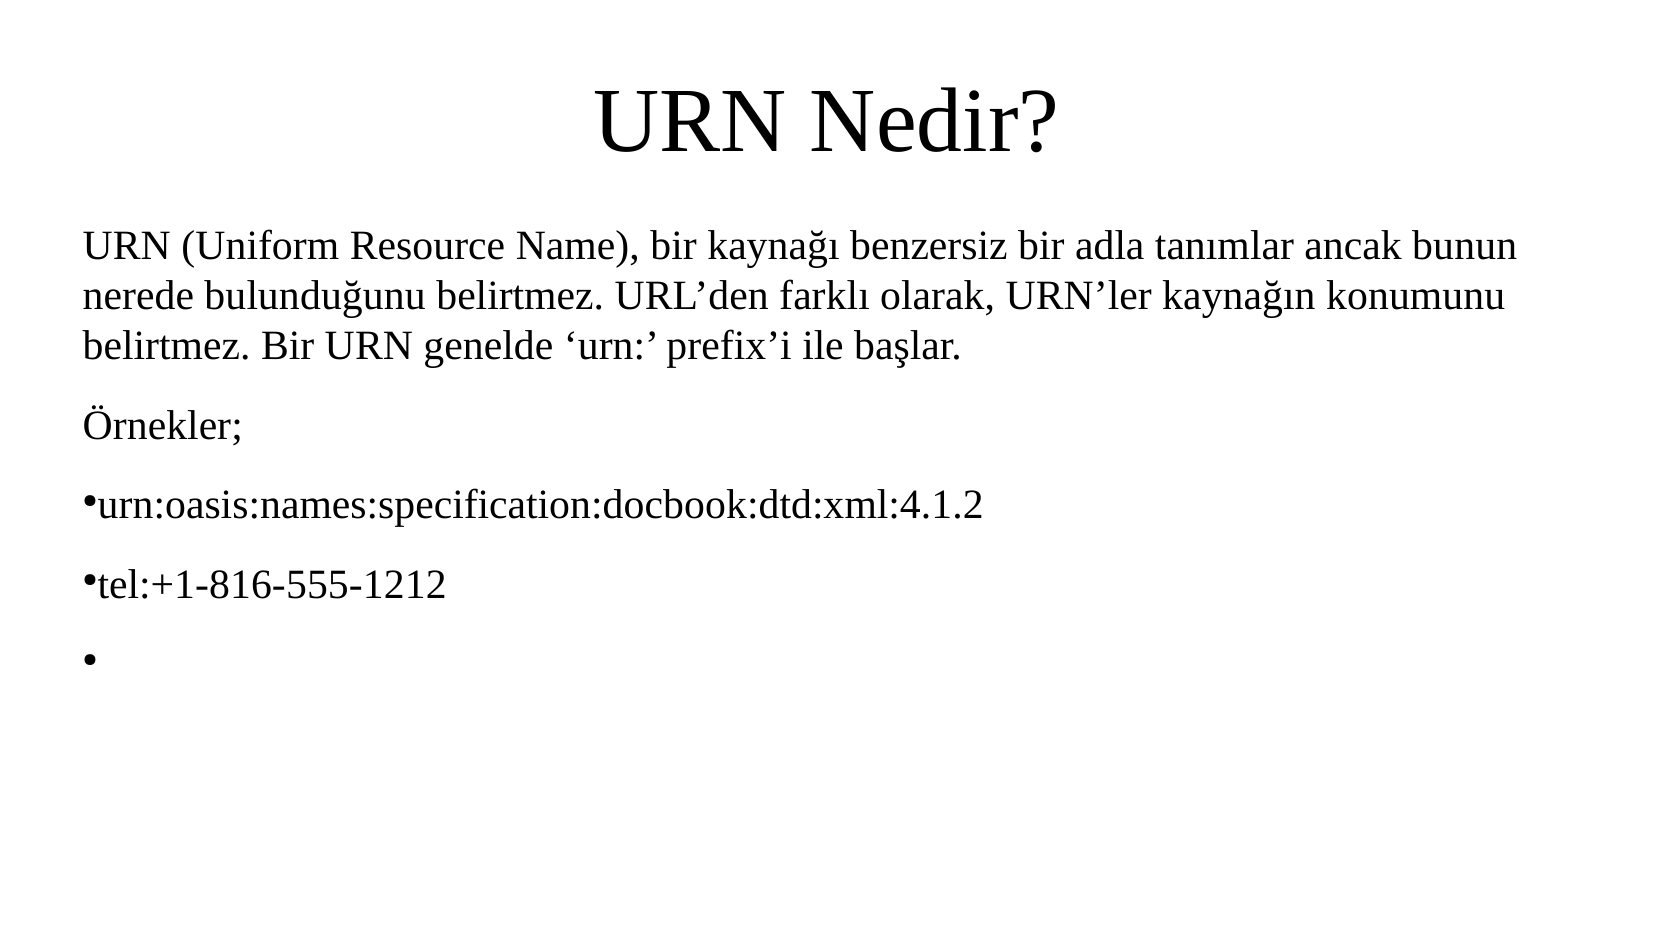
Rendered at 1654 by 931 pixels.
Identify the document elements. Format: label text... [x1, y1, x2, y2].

title URN Nedir? [82, 37, 1571, 193]
list URN (Uniform Resource Name), bir kaynağı benzersiz bir adla tanımlar ancak bunun nerede bulunduğunu belirtmez. URL’den farklı olarak, URN’ler kaynağın konumunu belirtmez. Bir URN genelde ‘urn:’ prefix’i ile başlar. Örnekler; urn:oasis:names:specification:docbook:dtd:xml:4.1.2 tel:+1-816-555-1212 [82, 217, 1571, 758]
